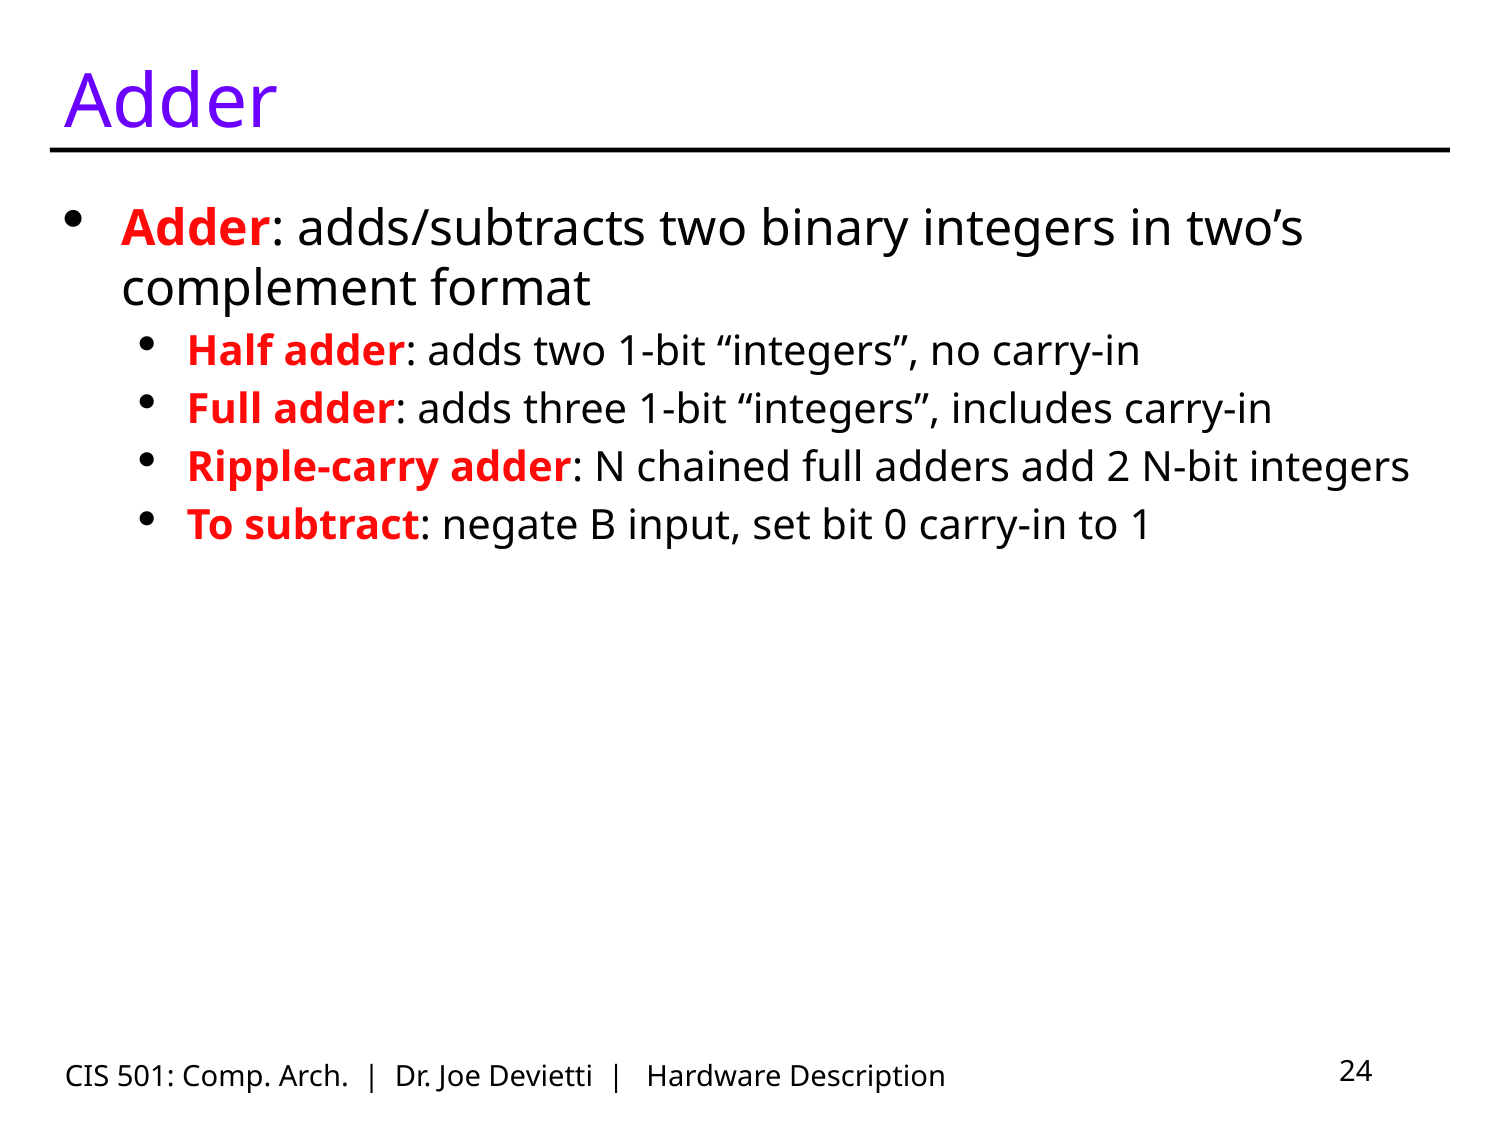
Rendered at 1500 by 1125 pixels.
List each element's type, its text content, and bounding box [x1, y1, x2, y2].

text_box <number> [1074, 1049, 1388, 1100]
text_box Adder: adds/subtracts two binary integers in two’s complement format Half adder: adds two 1-bit “integers”, no carry-in Full adder: adds three 1-bit “integers”, includes carry-in Ripple-carry adder: N chained full adders add 2 N-bit integers To subtract: negate B input, set bit 0 carry-in to 1 [49, 187, 1450, 1025]
text_box CIS 501: Comp. Arch. | Dr. Joe Devietti | Hardware Description [49, 1049, 988, 1100]
text_box Adder [49, 37, 1375, 150]
